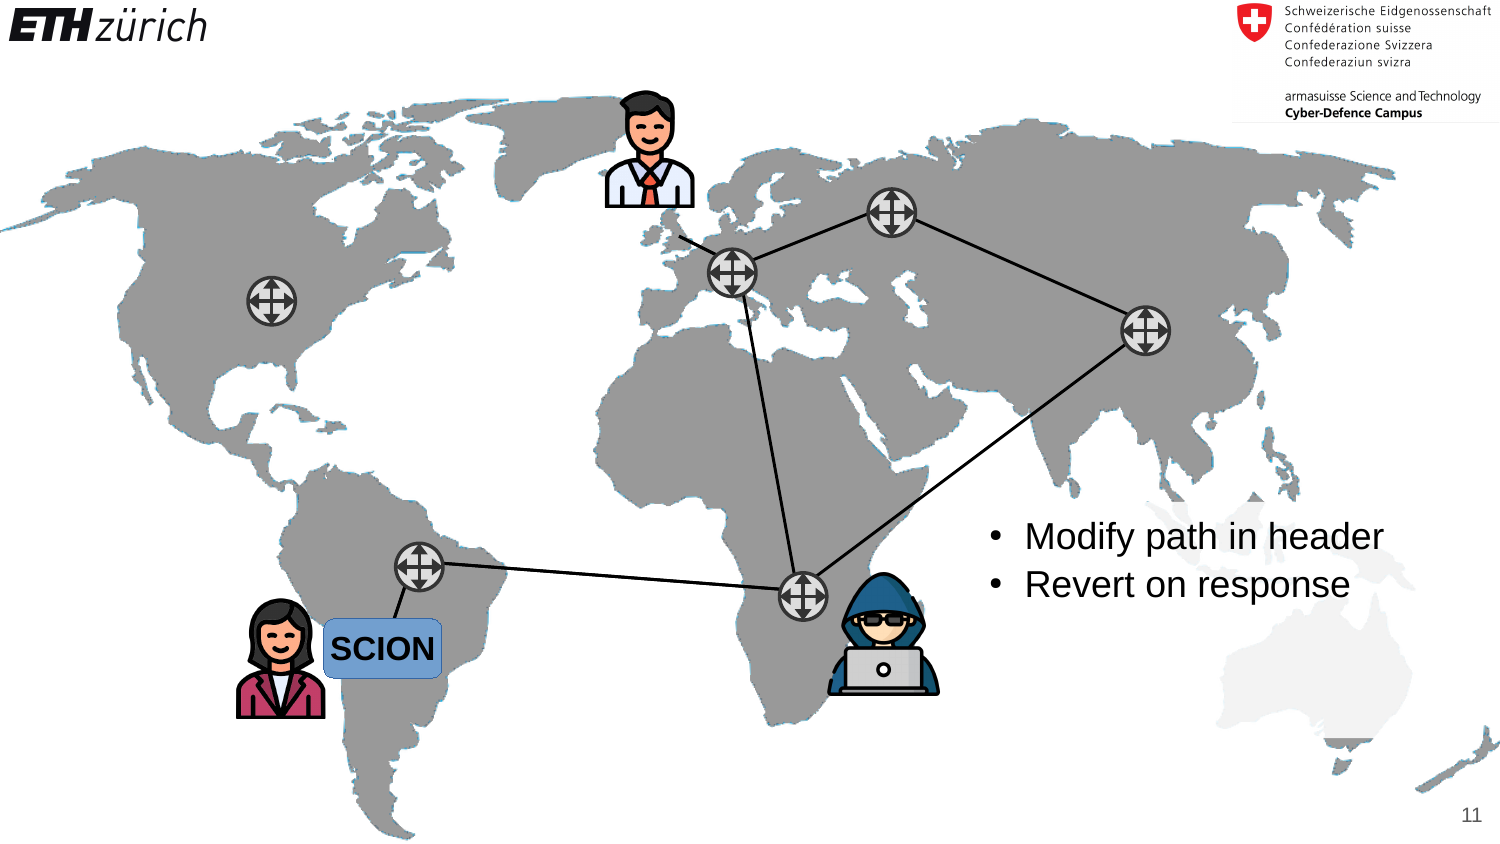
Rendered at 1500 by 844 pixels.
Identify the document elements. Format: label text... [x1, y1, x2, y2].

text_box [248, 277, 296, 325]
picture [8, 8, 207, 42]
text_box [708, 249, 756, 297]
picture [0, 0, 1500, 844]
text_box [1122, 307, 1170, 355]
text_box [395, 543, 443, 591]
text_box Modify path in header Revert on response [974, 501, 1418, 739]
text_box [868, 188, 916, 237]
text_box [779, 572, 822, 621]
text_box SCION [323, 618, 442, 679]
